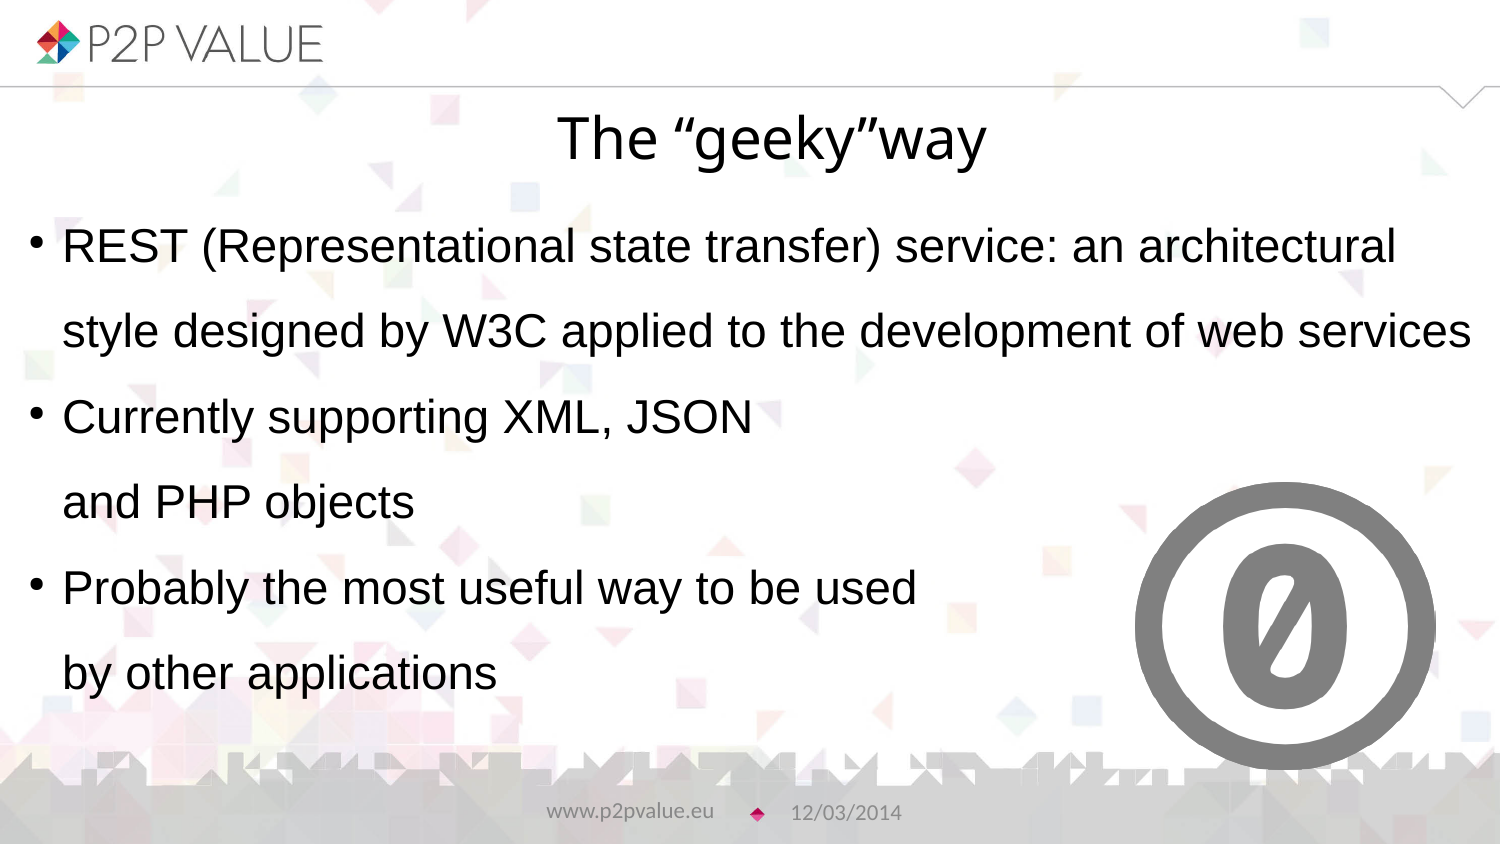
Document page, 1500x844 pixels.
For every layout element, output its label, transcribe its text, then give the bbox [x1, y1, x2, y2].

text_box www.p2pvalue.eu [540, 789, 759, 829]
subtitle REST (Representational state transfer) service: an architectural style designed by W3C applied to the development of web services Currently supporting XML, JSON and PHP objects Probably the most useful way to be used by other applications [15, 180, 1496, 736]
title The “geeky”way [105, 92, 1441, 180]
slide_number 12/03/2014 [777, 788, 1470, 834]
picture [0, 0, 1500, 844]
